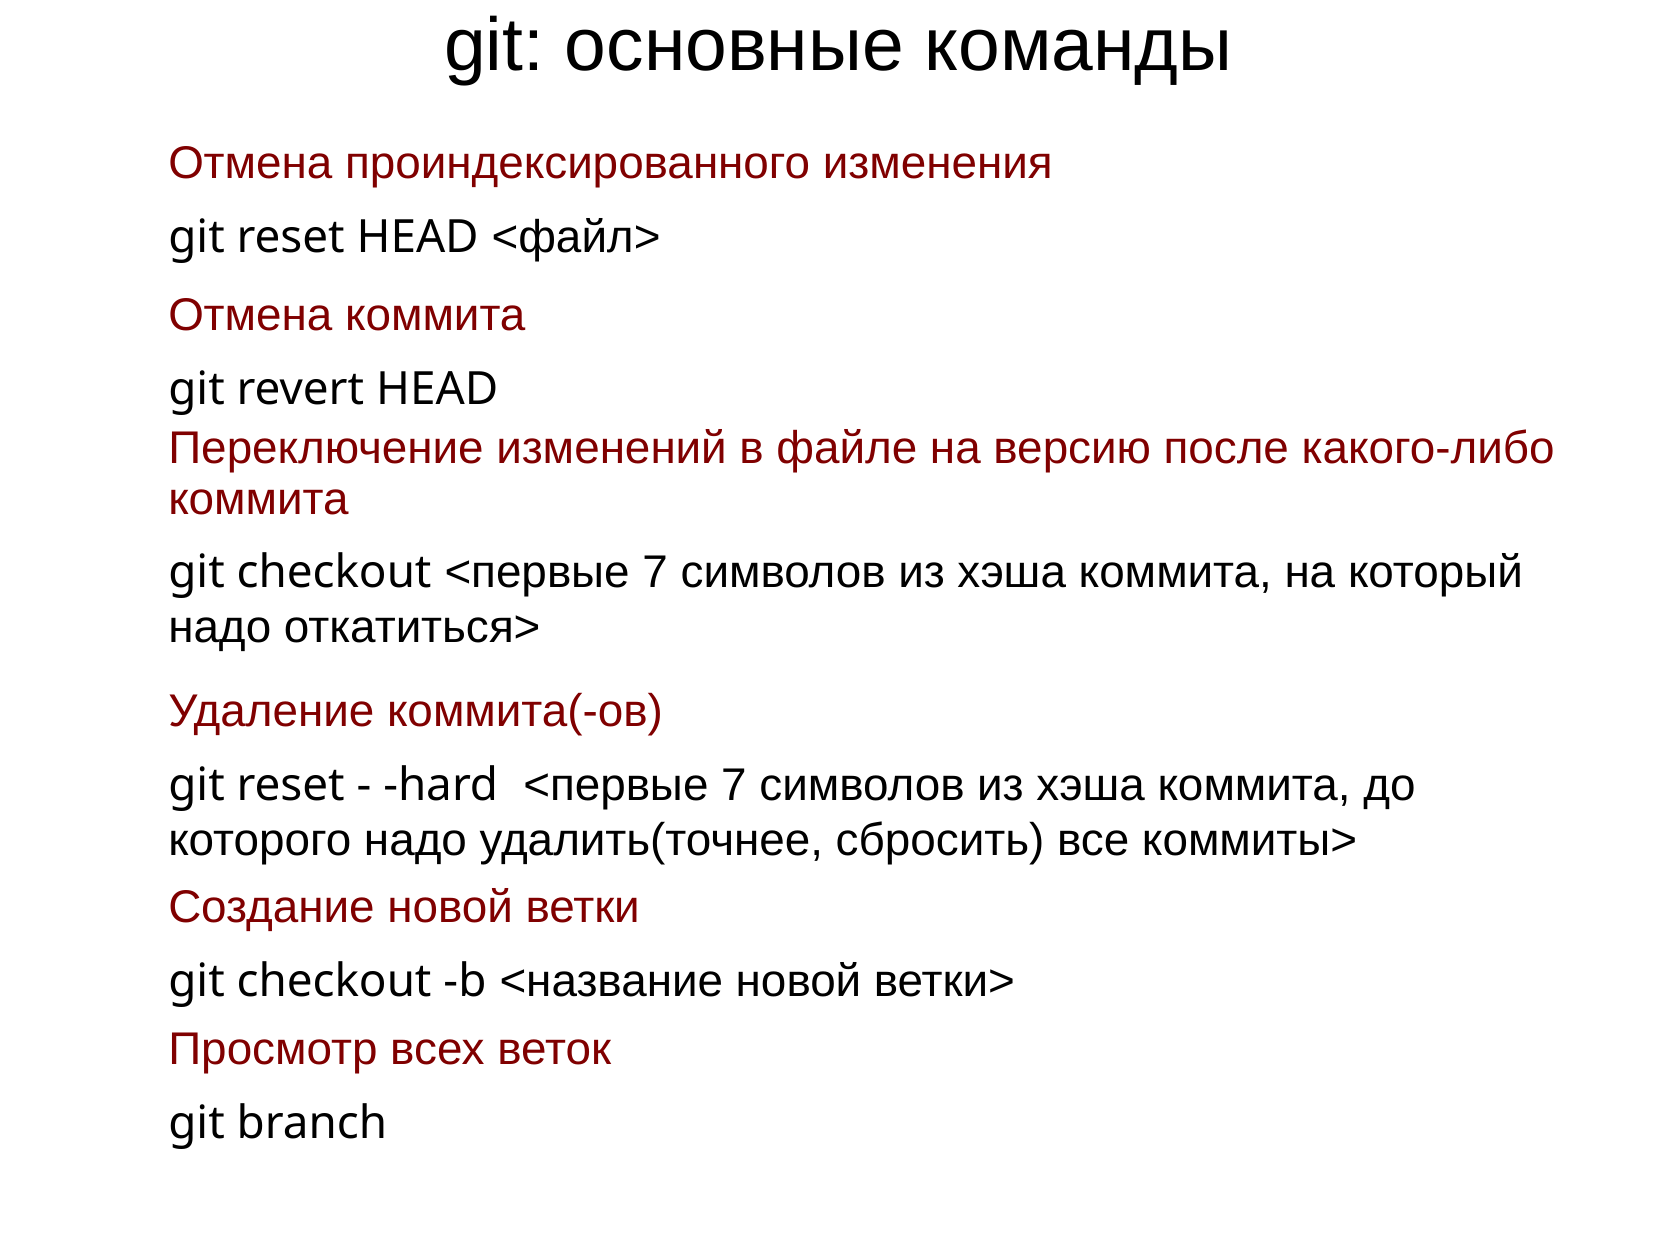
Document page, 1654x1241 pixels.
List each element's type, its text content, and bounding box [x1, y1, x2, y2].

text_box git branch [153, 1081, 650, 1148]
text_box Создание новой ветки [153, 874, 1394, 940]
text_box git checkout <первые 7 символов из хэша коммита, на который надо откатиться> [153, 531, 1607, 656]
text_box Отмена коммита [153, 281, 1205, 348]
text_box Просмотр всех веток [153, 1015, 1264, 1082]
text_box git reset HEAD <файл> [153, 196, 1158, 269]
text_box Удаление коммита(-ов) [153, 678, 1264, 744]
text_box Переключение изменений в файле на версию после какого-либо коммита [153, 414, 1630, 532]
text_box git checkout -b <название новой ветки> [153, 940, 1418, 1064]
title git: основные команды [94, 0, 1583, 148]
text_box git reset - -hard <первые 7 символов из хэша коммита, до которого надо удалить(точнее, сбросить) все коммиты> [153, 744, 1571, 919]
text_box Отмена проиндексированного изменения [153, 129, 1548, 197]
text_box git revert HEAD [153, 347, 1004, 414]
